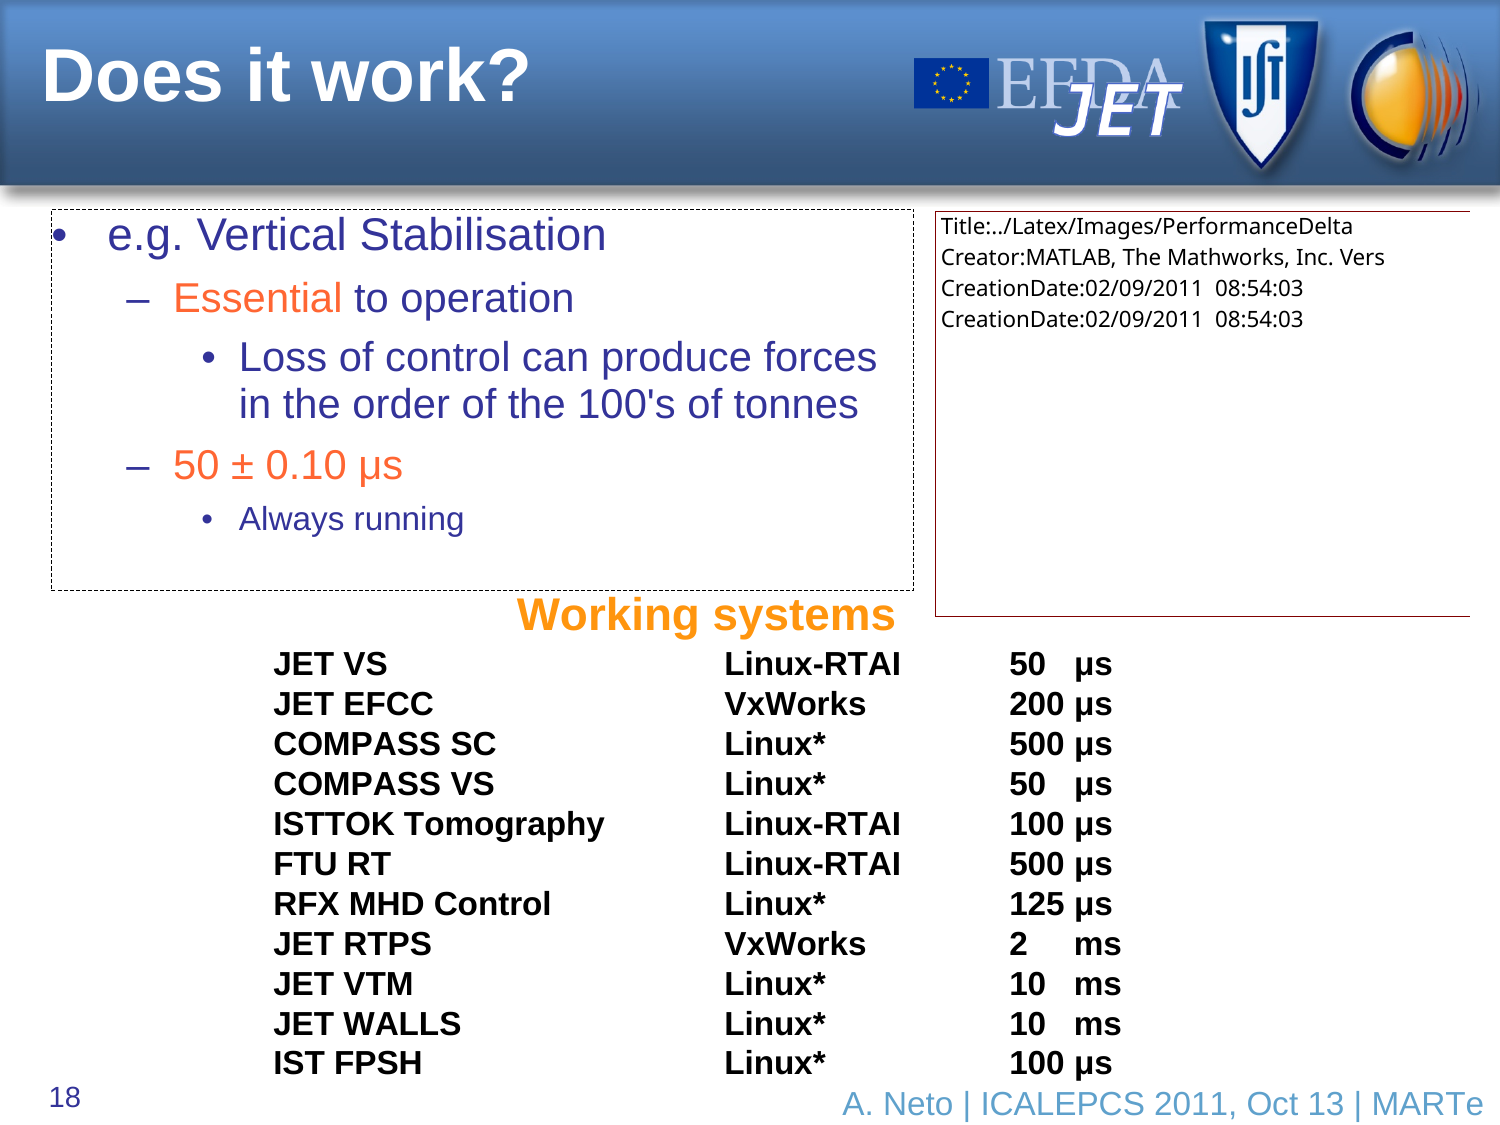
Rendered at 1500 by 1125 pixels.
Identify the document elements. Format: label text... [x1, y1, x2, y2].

text_box Working systems [502, 591, 912, 647]
picture [933, 209, 1470, 617]
text_box JET VS JET EFCC COMPASS SC COMPASS VS ISTTOK Tomography FTU RT RFX MHD Control JET RTPS JET VTM JET WALLS IST FPSH [258, 635, 709, 901]
text_box 50 μs 200 μs 500 μs 50 μs 100 μs 500 μs 125 μs 2 ms 10 ms 10 ms 100 μs [994, 635, 1167, 901]
list e.g. Vertical Stabilisation Essential to operation Loss of control can produce forces in the order of the 100's of tonnes 50 ± 0.10 μs Always running [51, 209, 914, 591]
text_box Linux-RTAI VxWorks Linux* Linux* Linux-RTAI Linux-RTAI Linux* VxWorks Linux* Linux* Linux* [709, 635, 969, 950]
picture [0, 0, 1500, 207]
text_box Does it work? [41, 0, 1129, 148]
